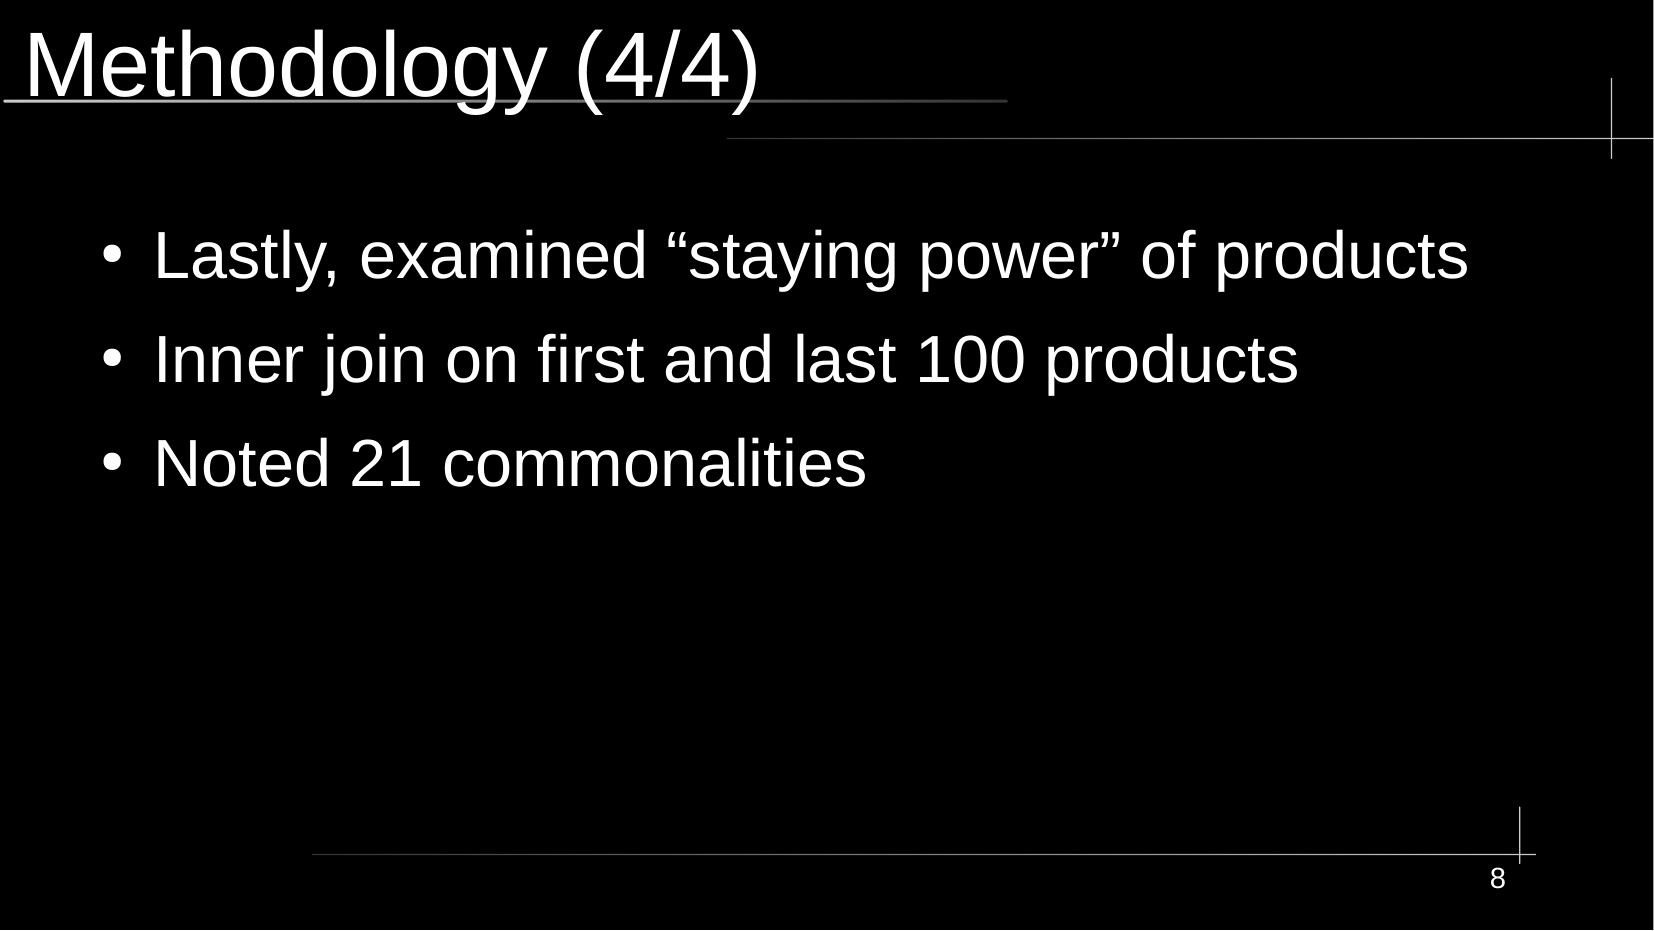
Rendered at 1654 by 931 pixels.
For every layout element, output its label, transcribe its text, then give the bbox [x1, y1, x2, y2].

title Methodology (4/4) [23, 11, 1589, 119]
list Lastly, examined “staying power” of products Inner join on first and last 100 products Noted 21 commonalities [82, 217, 1571, 758]
